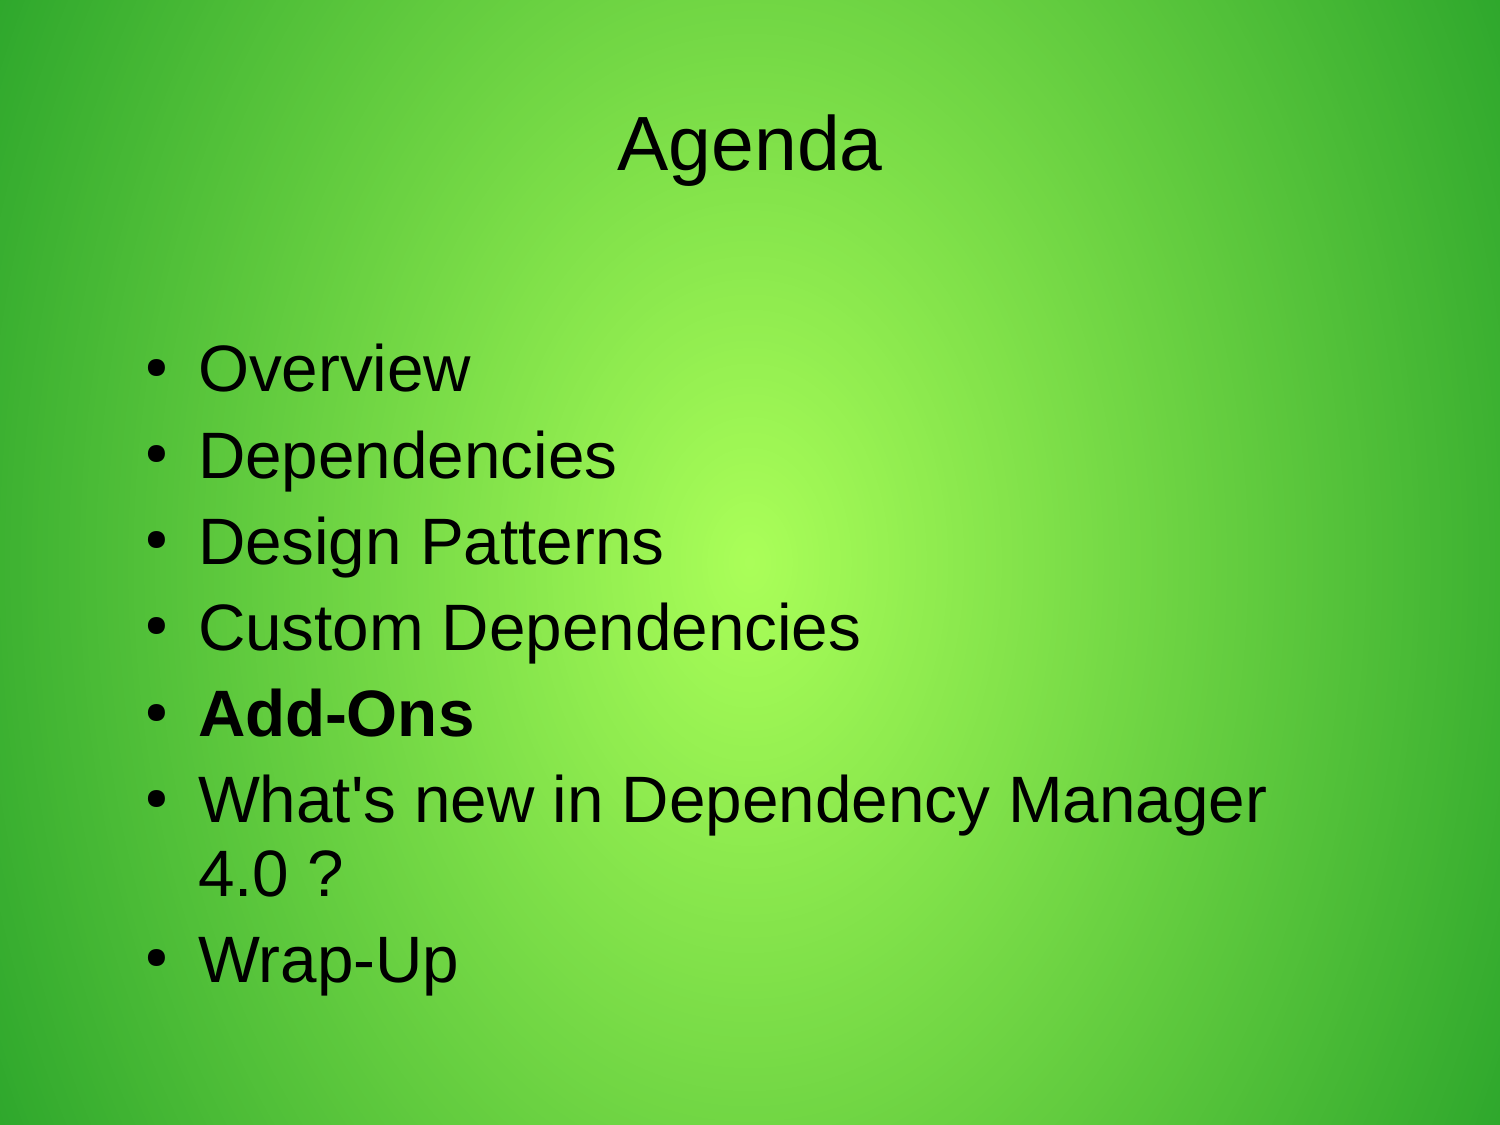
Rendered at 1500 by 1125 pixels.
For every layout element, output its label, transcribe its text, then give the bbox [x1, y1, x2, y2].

list Overview Dependencies Design Patterns Custom Dependencies Add-Ons What's new in Dependency Manager 4.0 ? Wrap-Up [112, 324, 1388, 978]
title Agenda [112, 42, 1388, 246]
